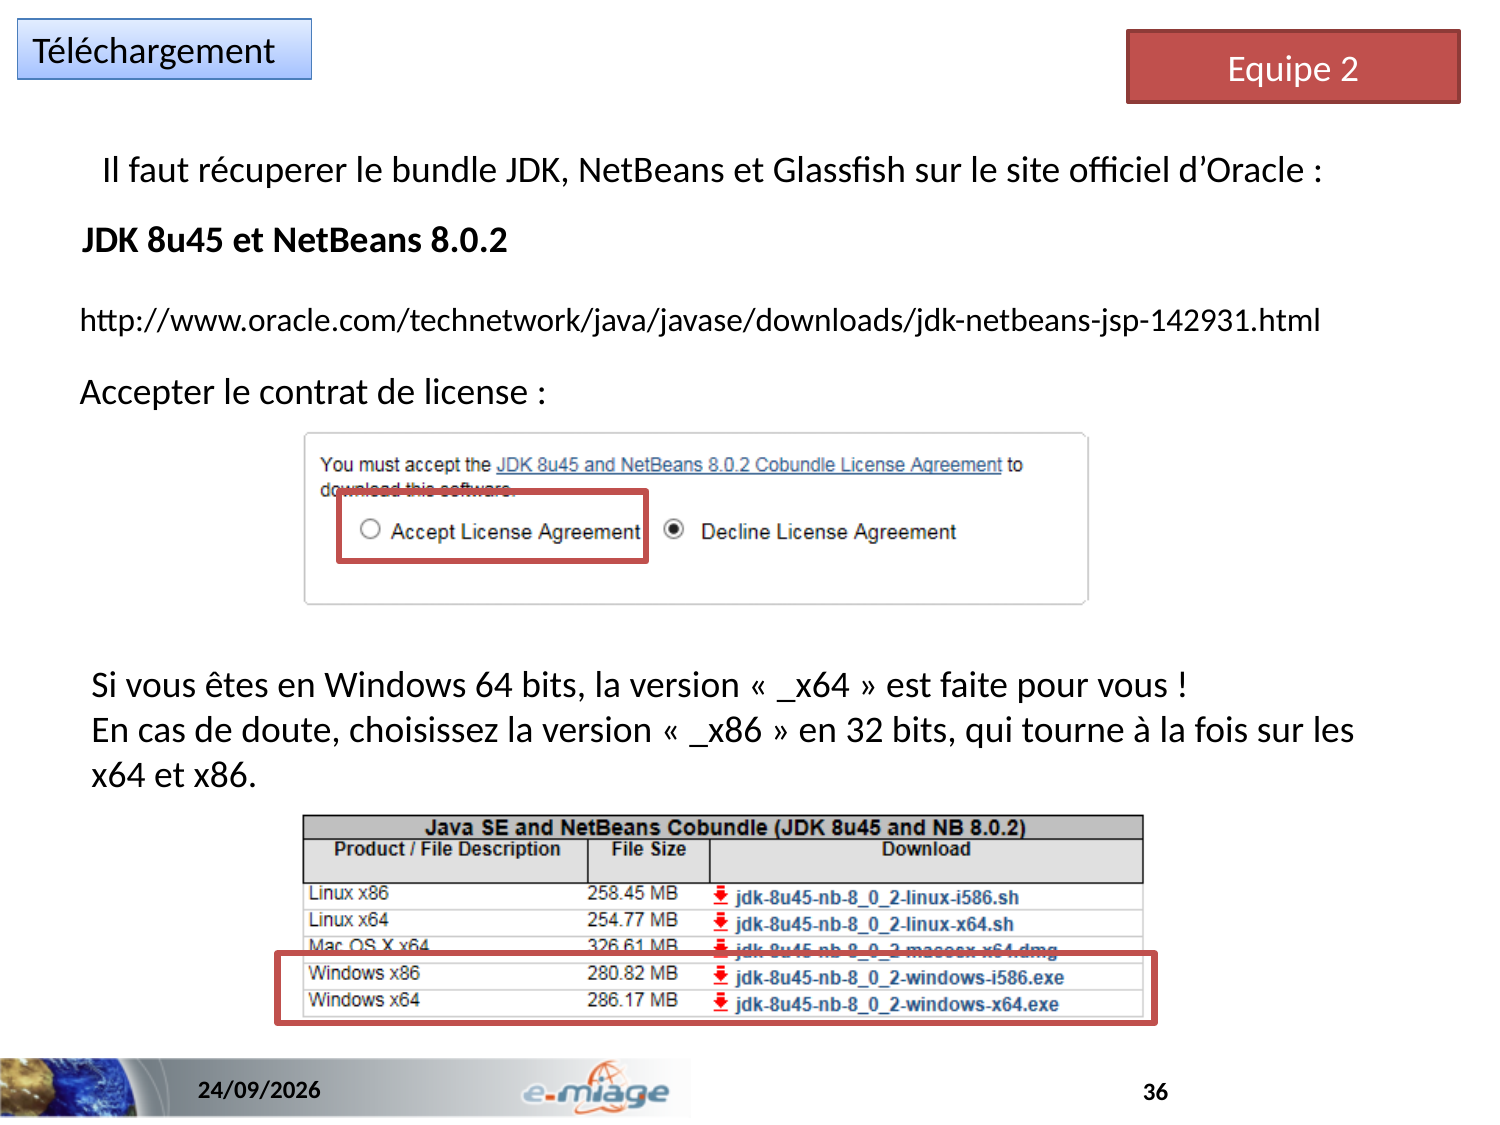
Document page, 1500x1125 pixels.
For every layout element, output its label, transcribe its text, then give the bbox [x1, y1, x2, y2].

picture [295, 956, 1151, 1020]
picture [0, 1058, 691, 1118]
text_box Il faut récuperer le bundle JDK, NetBeans et Glassfish sur le site officiel d’Oracle : [87, 137, 1340, 198]
picture [301, 423, 1097, 610]
picture [295, 804, 1155, 950]
text_box Equipe 2 [1128, 30, 1459, 102]
text_box http://www.oracle.com/technetwork/java/javase/downloads/jdk-netbeans-jsp-142931.html [64, 290, 1447, 346]
text_box JDK 8u45 et NetBeans 8.0.2 [67, 207, 523, 268]
text_box Accepter le contrat de license : [64, 360, 1365, 420]
text_box Si vous êtes en Windows 64 bits, la version « _x64 » est faite pour vous ! En cas de doute, choisissez la version « _x86 » en 32 bits, qui tourne à la fois sur les x64 et x86. [76, 652, 1424, 803]
text_box Téléchargement [17, 19, 312, 79]
